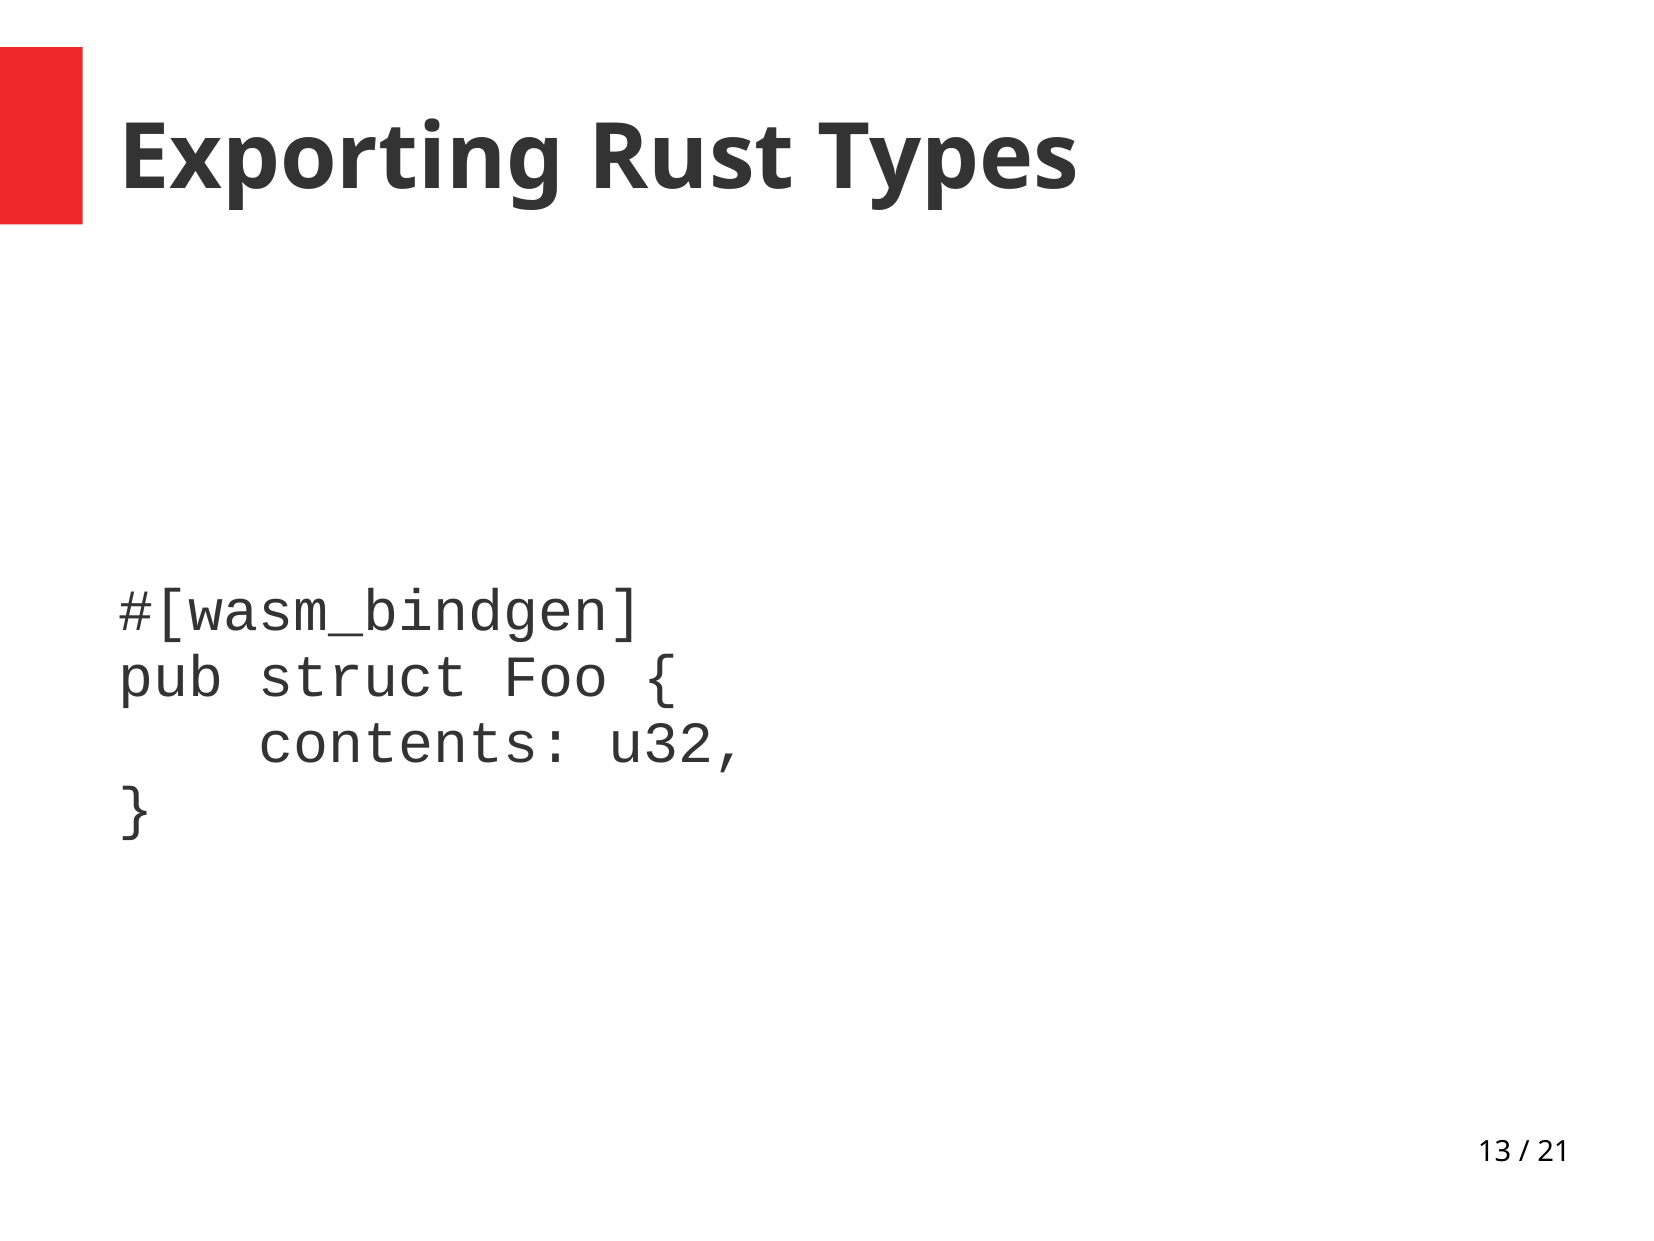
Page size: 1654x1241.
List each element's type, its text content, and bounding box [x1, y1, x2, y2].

list #[wasm_bindgen] pub struct Foo { contents: u32, } [118, 354, 1536, 1074]
title Exporting Rust Types [118, 49, 1571, 257]
